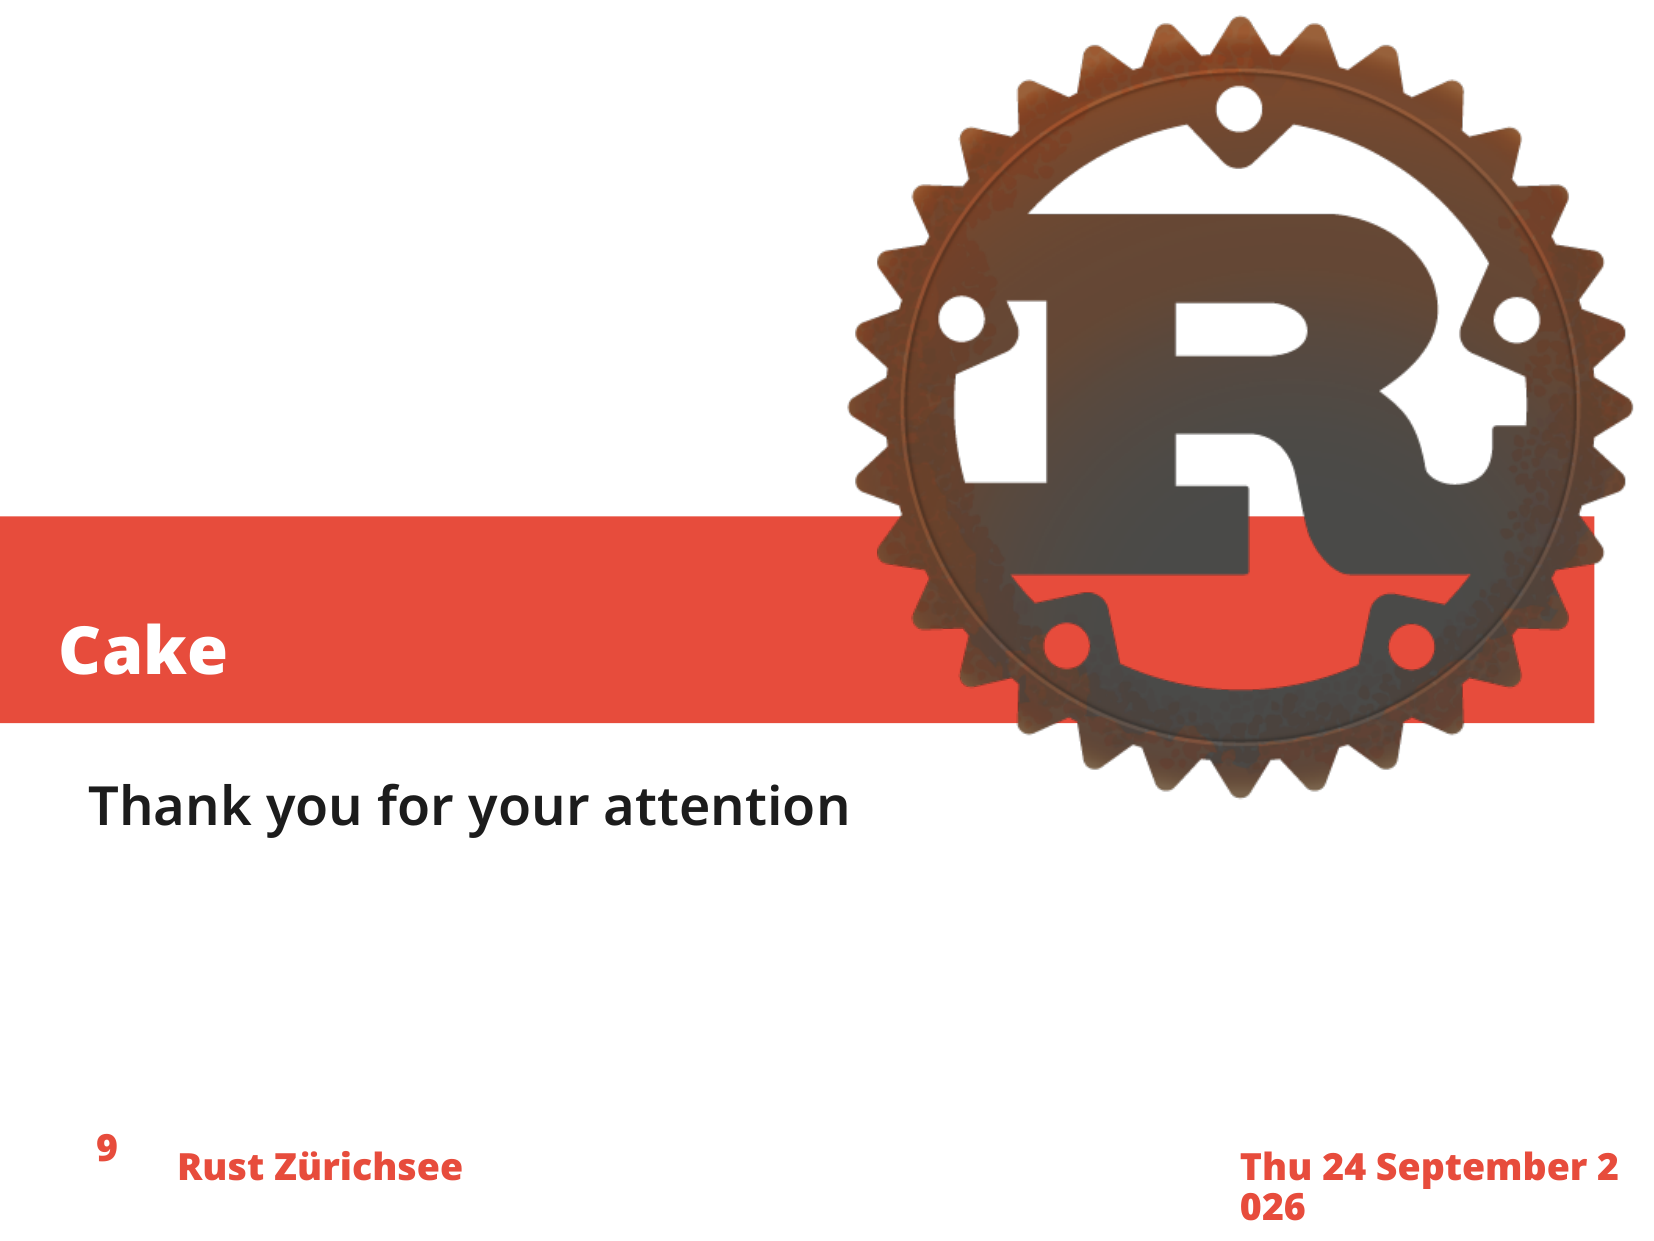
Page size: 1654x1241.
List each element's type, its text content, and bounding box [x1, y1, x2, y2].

title Cake [59, 546, 840, 694]
picture [840, 11, 1641, 812]
list Thank you for your attention [88, 767, 1595, 1181]
